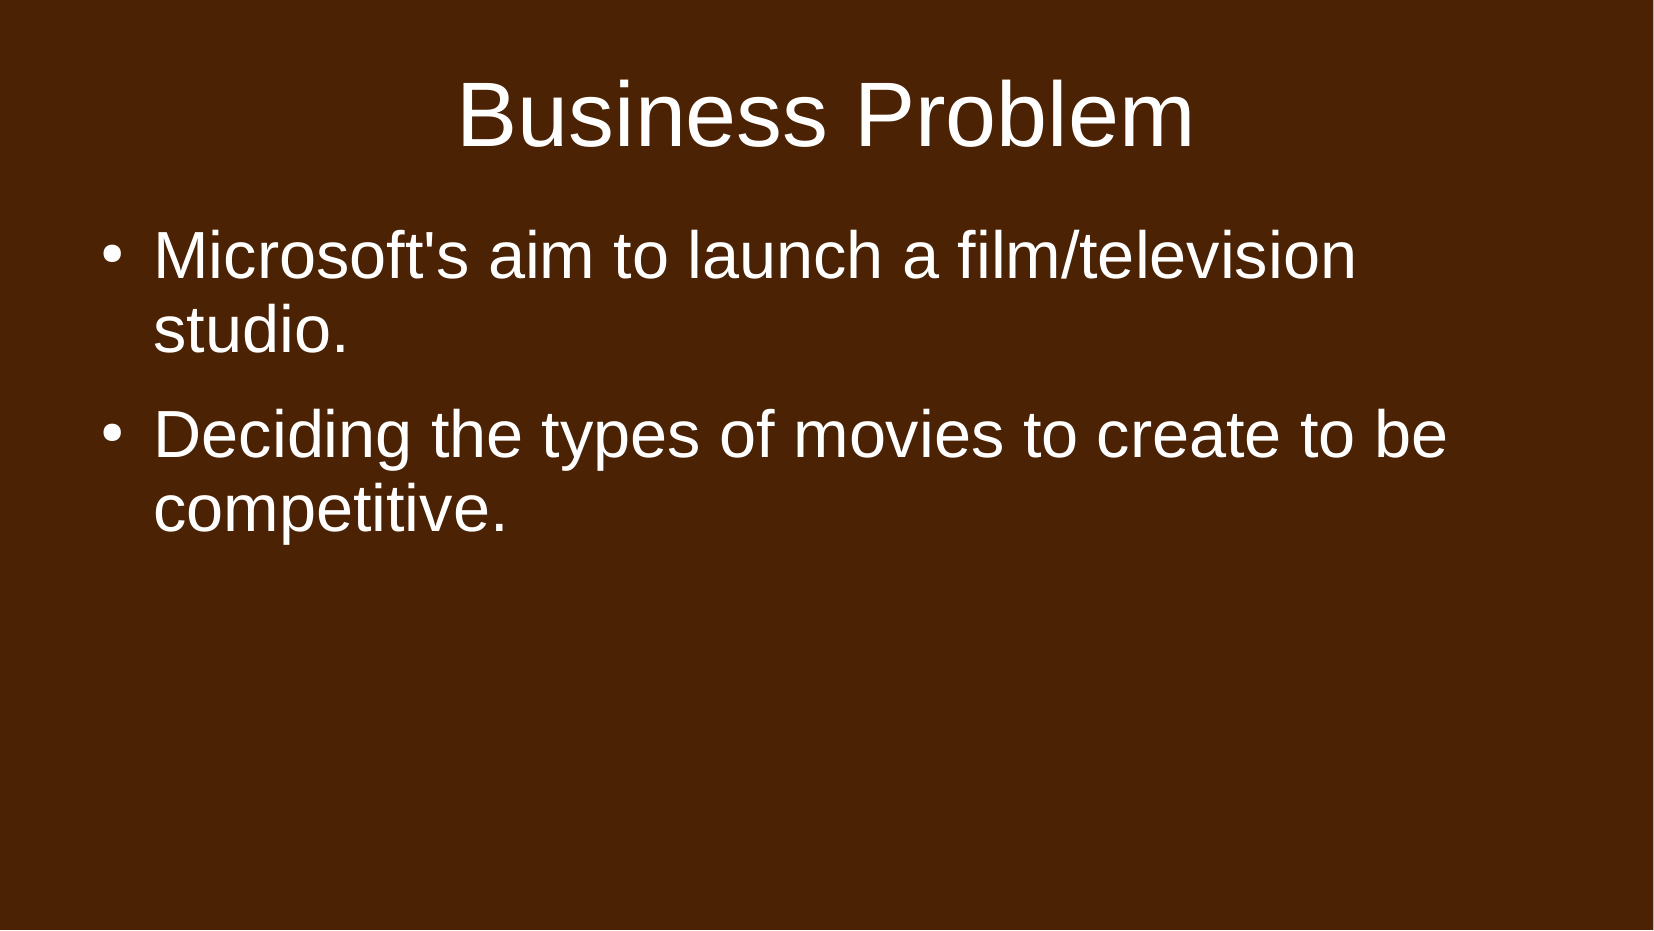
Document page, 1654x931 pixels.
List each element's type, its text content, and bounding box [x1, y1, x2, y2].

title Business Problem [82, 37, 1571, 193]
list Microsoft's aim to launch a film/television studio. Deciding the types of movies to create to be competitive. [82, 217, 1571, 758]
